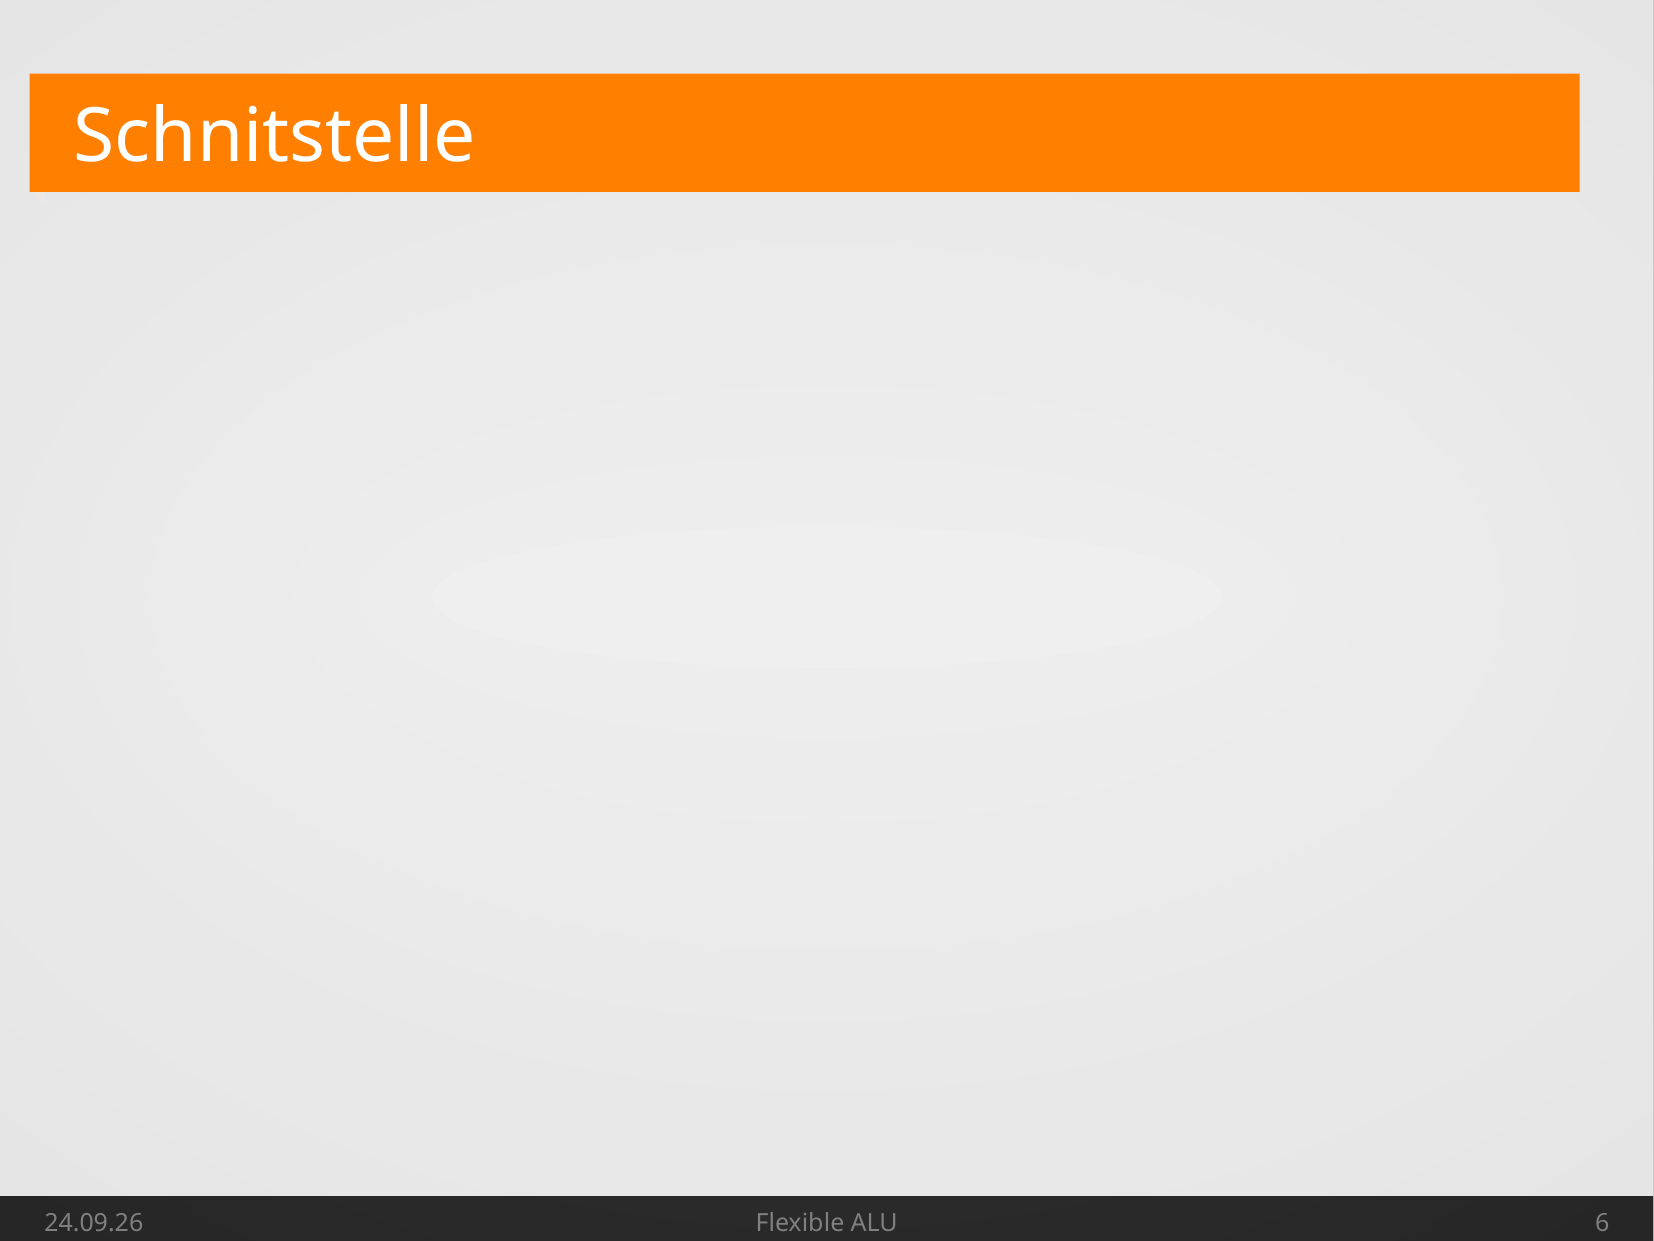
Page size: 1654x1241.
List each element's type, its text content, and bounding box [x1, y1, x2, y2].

title Schnitstelle [73, 73, 1565, 192]
